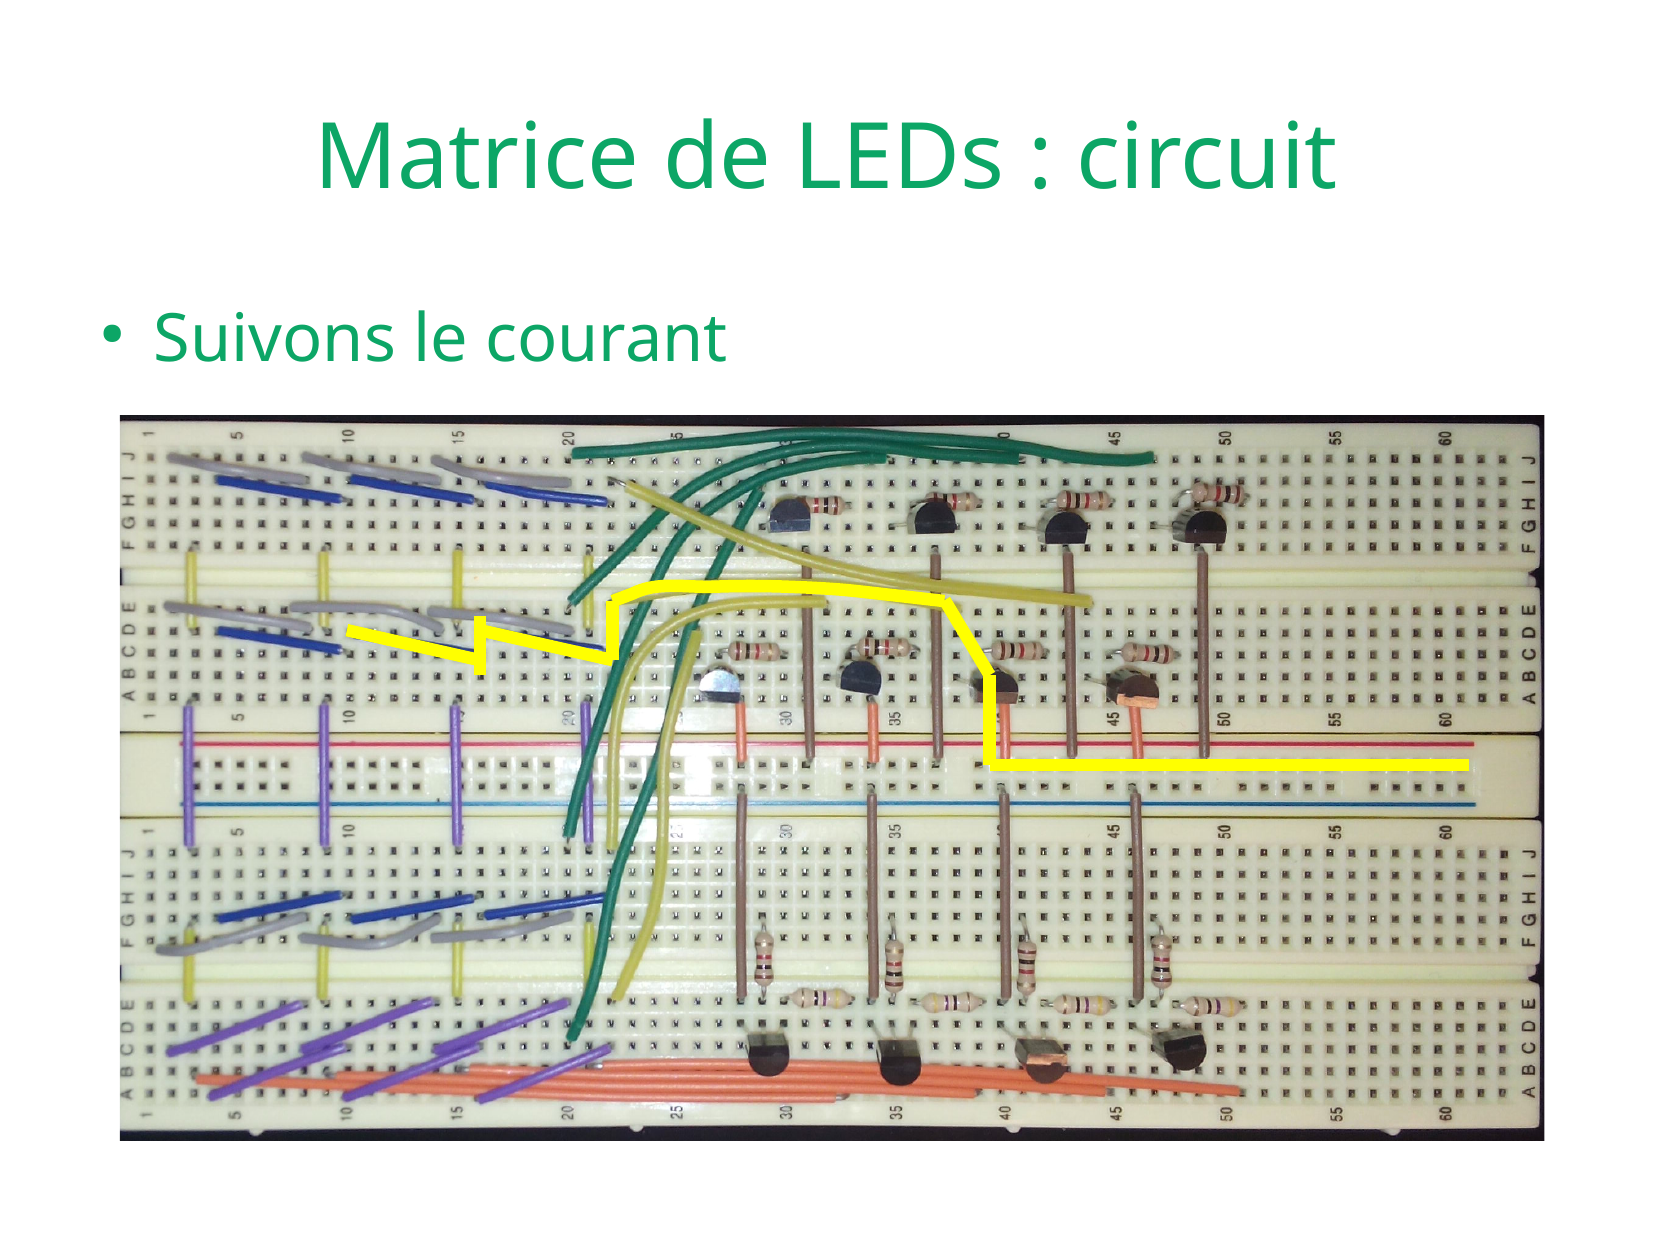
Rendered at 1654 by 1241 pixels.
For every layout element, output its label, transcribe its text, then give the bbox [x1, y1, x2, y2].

picture [119, 415, 1545, 1141]
list Suivons le courant [82, 290, 1571, 1010]
title Matrice de LEDs : circuit [82, 49, 1571, 257]
